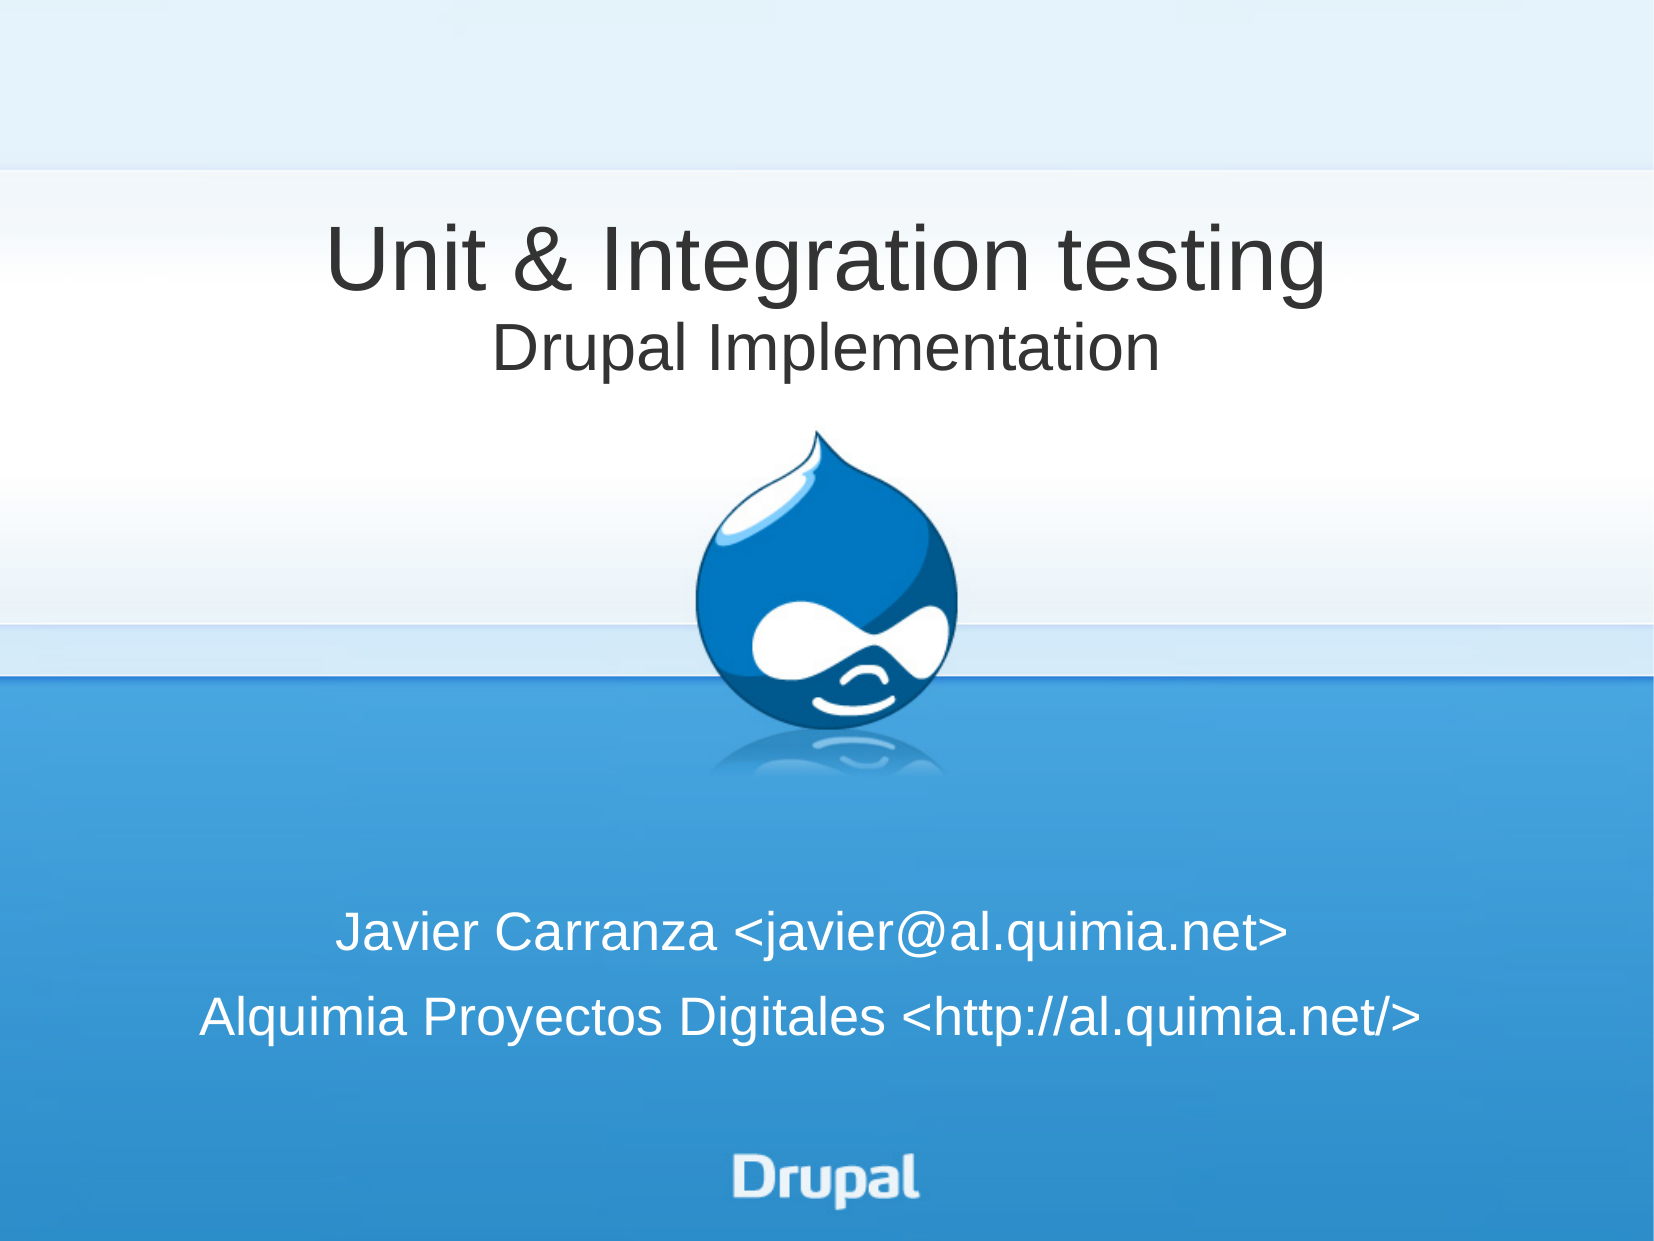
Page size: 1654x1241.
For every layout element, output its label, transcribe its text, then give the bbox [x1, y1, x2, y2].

subtitle Javier Carranza <javier@al.quimia.net> Alquimia Proyectos Digitales <http://al.quimia.net/> [155, 830, 1469, 1094]
picture [0, 0, 1654, 1241]
title Unit & Integration testing Drupal Implementation [82, 173, 1571, 419]
